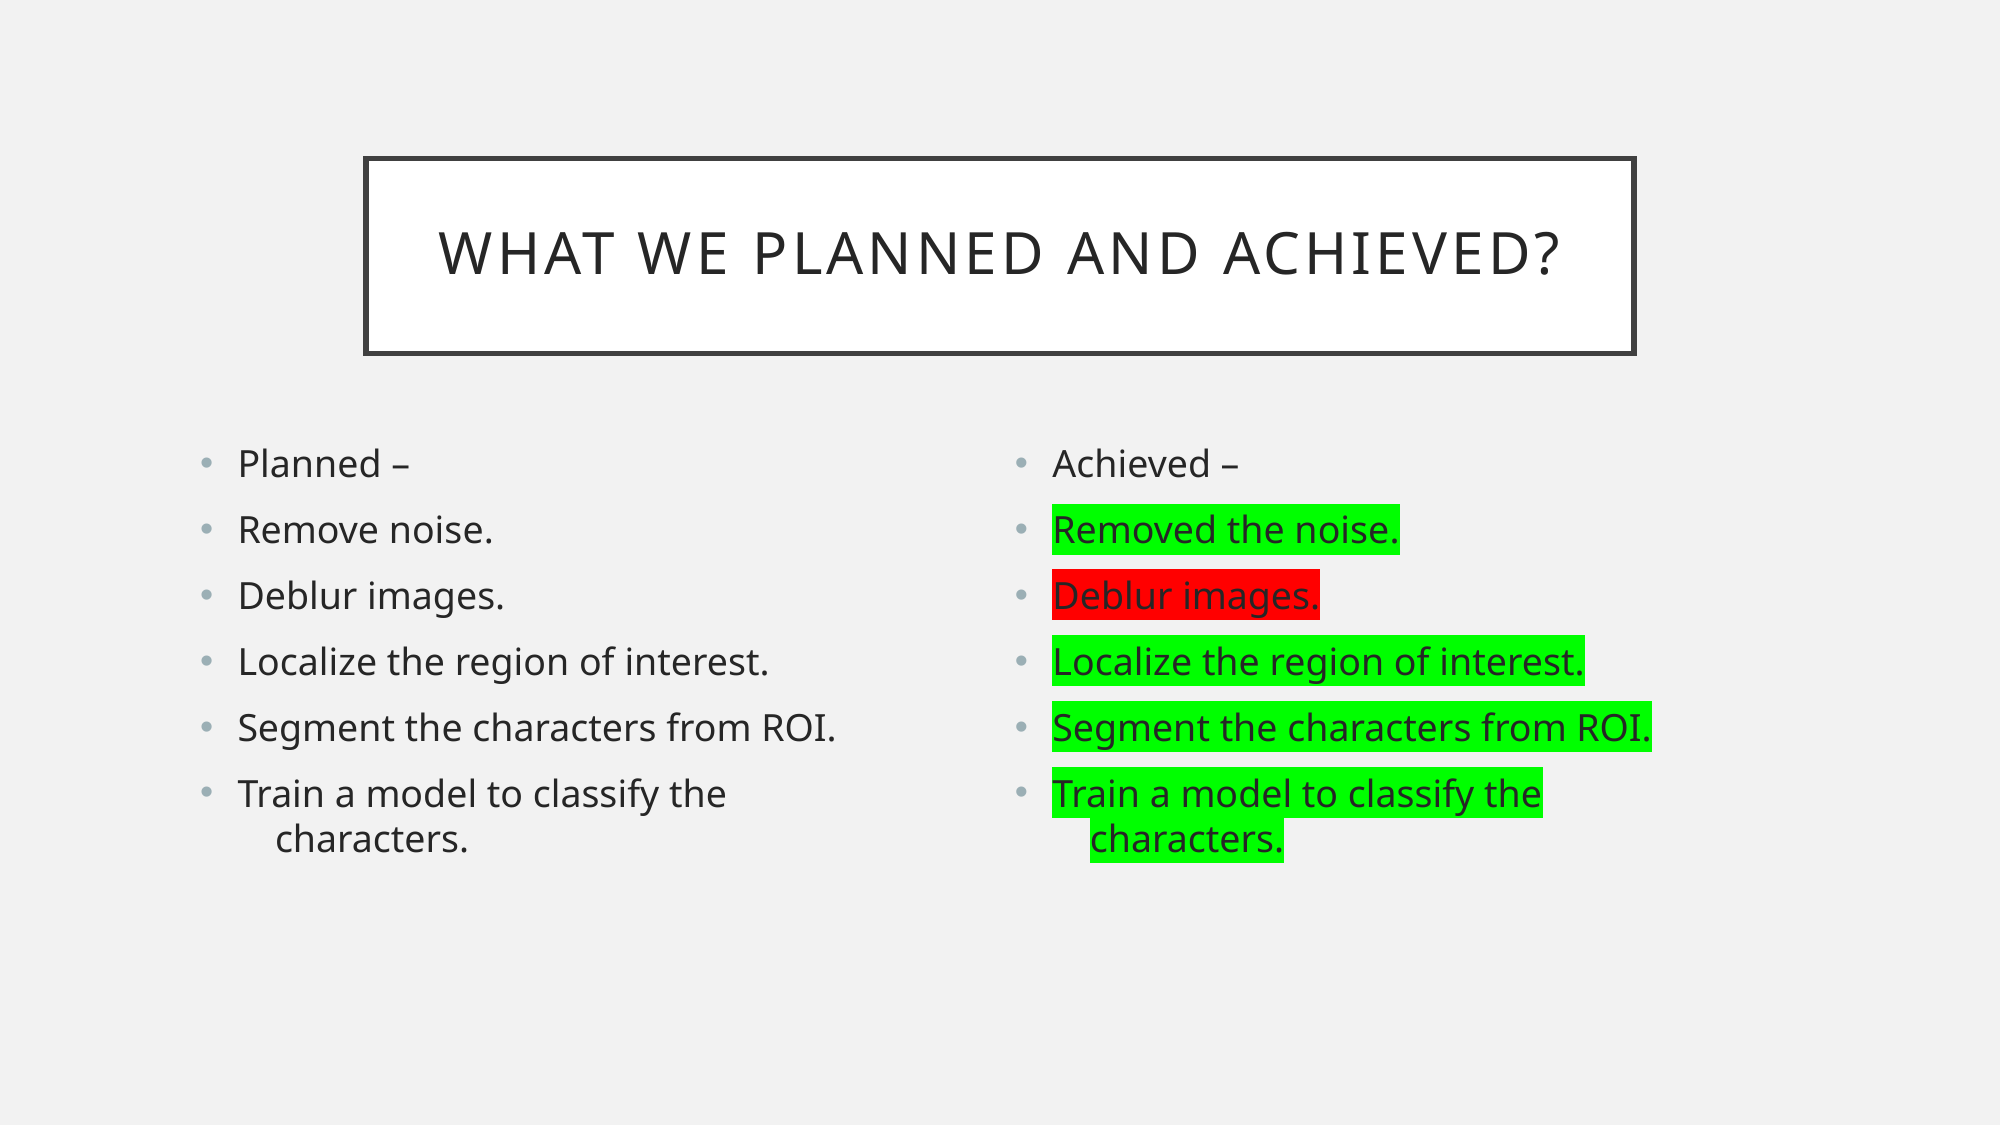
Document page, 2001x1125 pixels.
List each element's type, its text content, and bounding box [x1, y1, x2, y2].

list Planned – Remove noise. Deblur images. Localize the region of interest. Segment the characters from ROI. Train a model to classify the characters. [184, 432, 886, 1023]
title What we planned and achieved? [366, 158, 1634, 354]
text_box Achieved – Removed the noise. Deblur images. Localize the region of interest. Segment the characters from ROI. Train a model to classify the characters. [999, 432, 1701, 1023]
